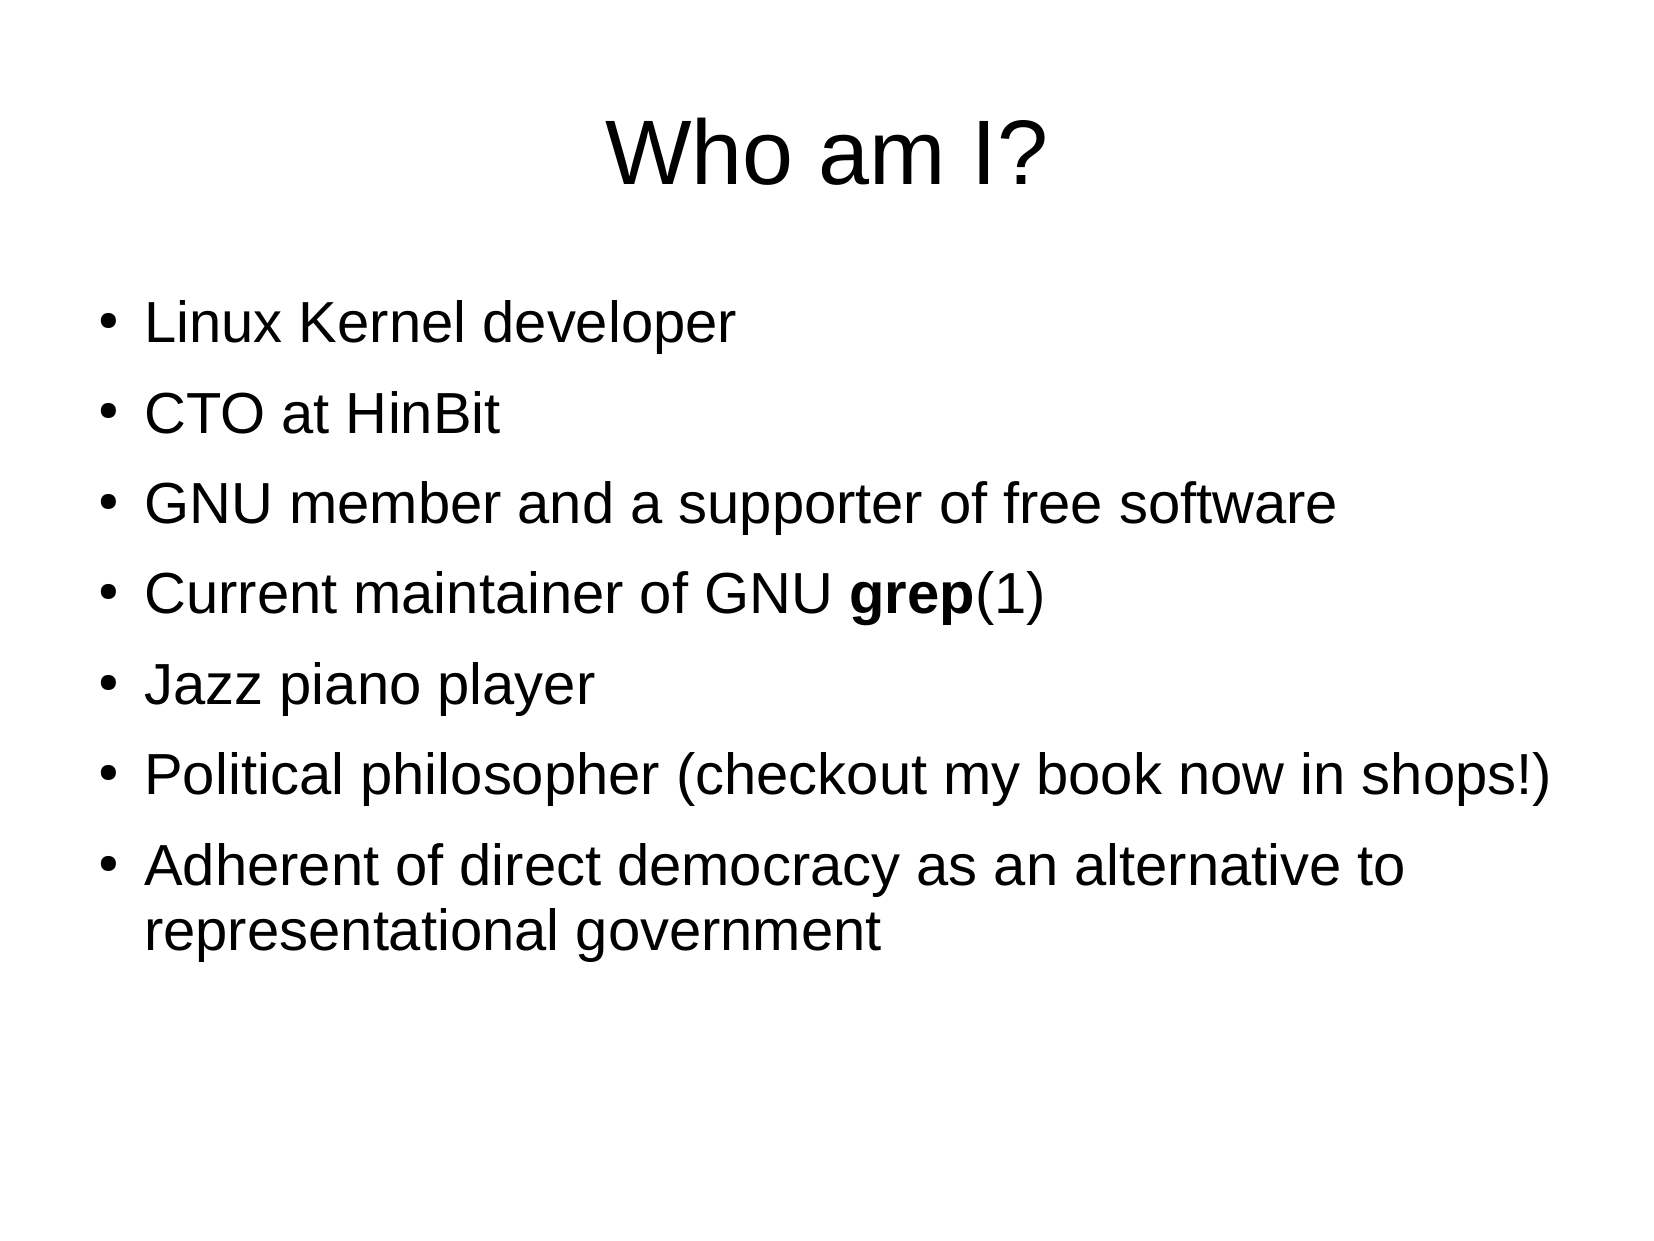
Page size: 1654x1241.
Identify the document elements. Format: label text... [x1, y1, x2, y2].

title Who am I? [82, 49, 1571, 257]
list Linux Kernel developer CTO at HinBit GNU member and a supporter of free software Current maintainer of GNU grep(1) Jazz piano player Political philosopher (checkout my book now in shops!) Adherent of direct democracy as an alternative to representational government [82, 290, 1571, 1010]
